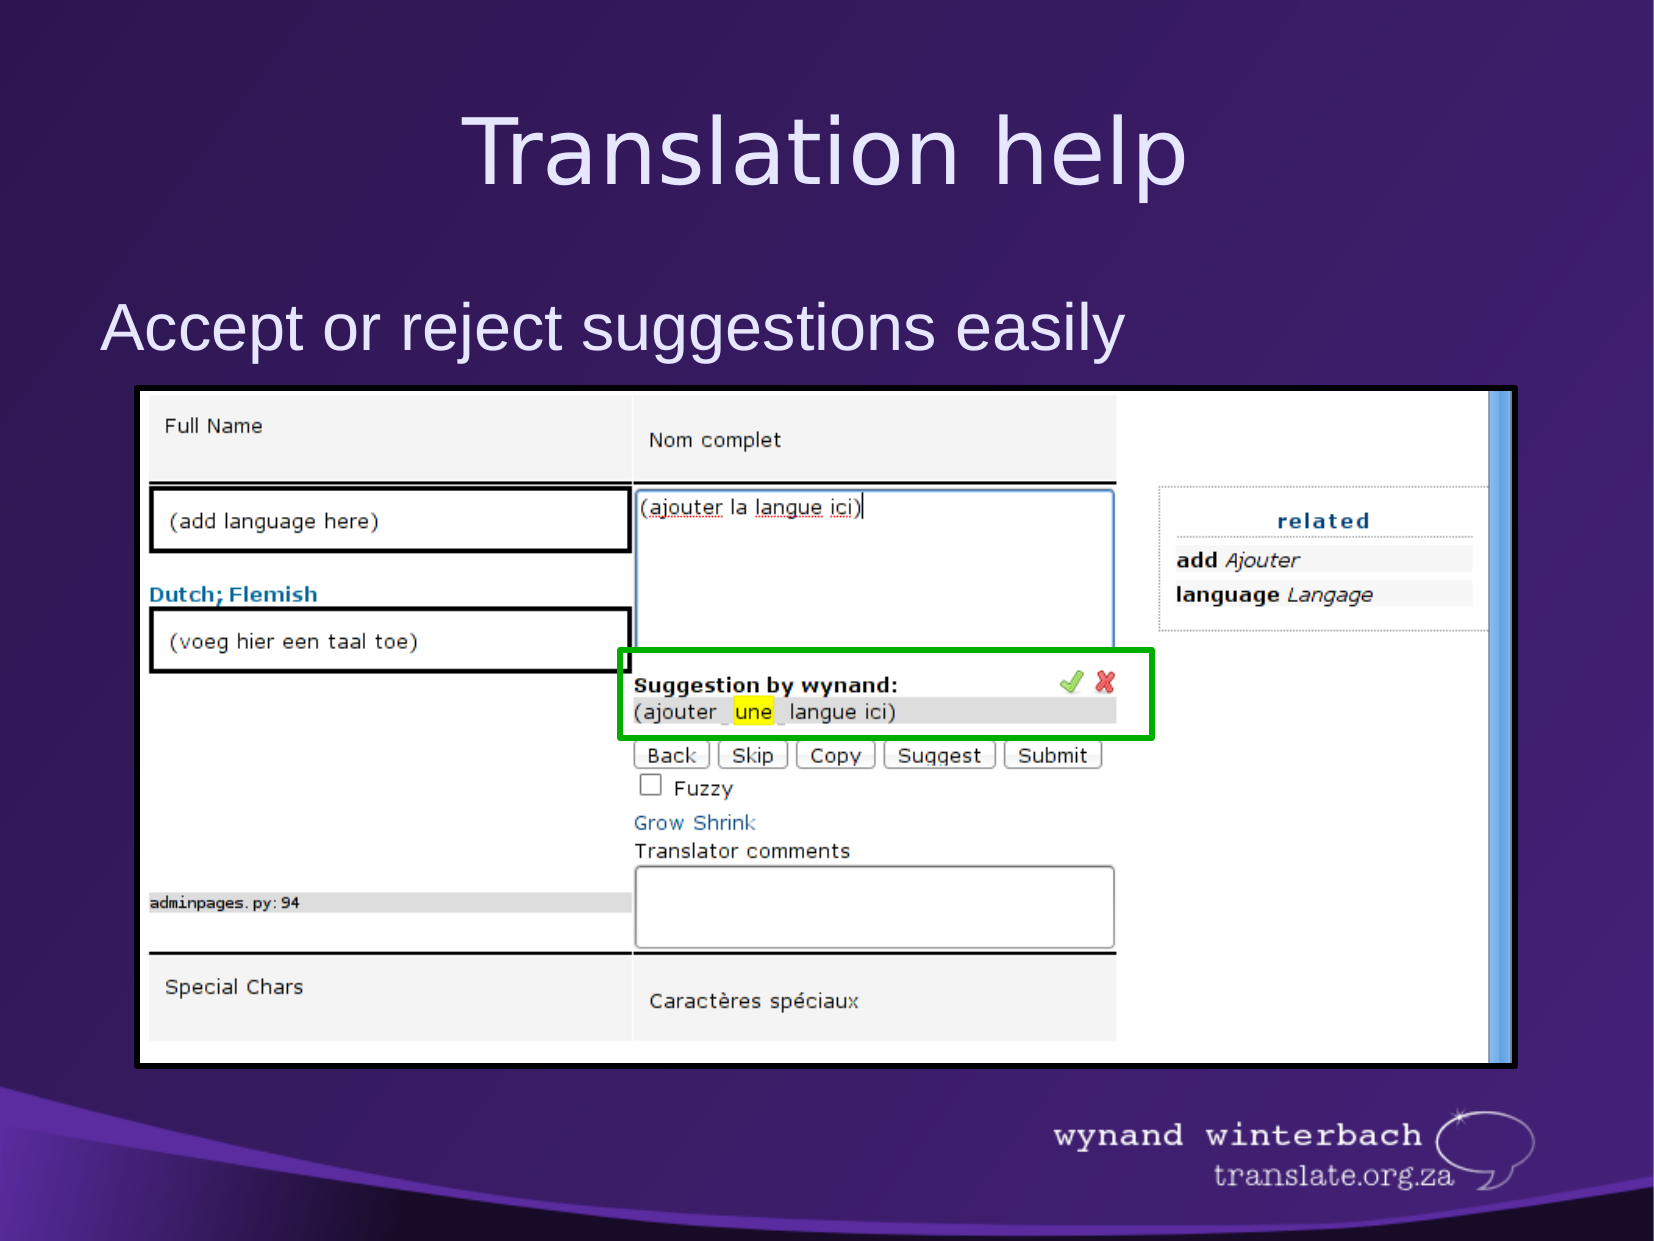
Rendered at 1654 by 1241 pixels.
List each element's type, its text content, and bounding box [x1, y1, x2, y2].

picture [0, 0, 1654, 1241]
title Translation help [82, 49, 1571, 257]
list Accept or reject suggestions easily [82, 290, 1565, 502]
